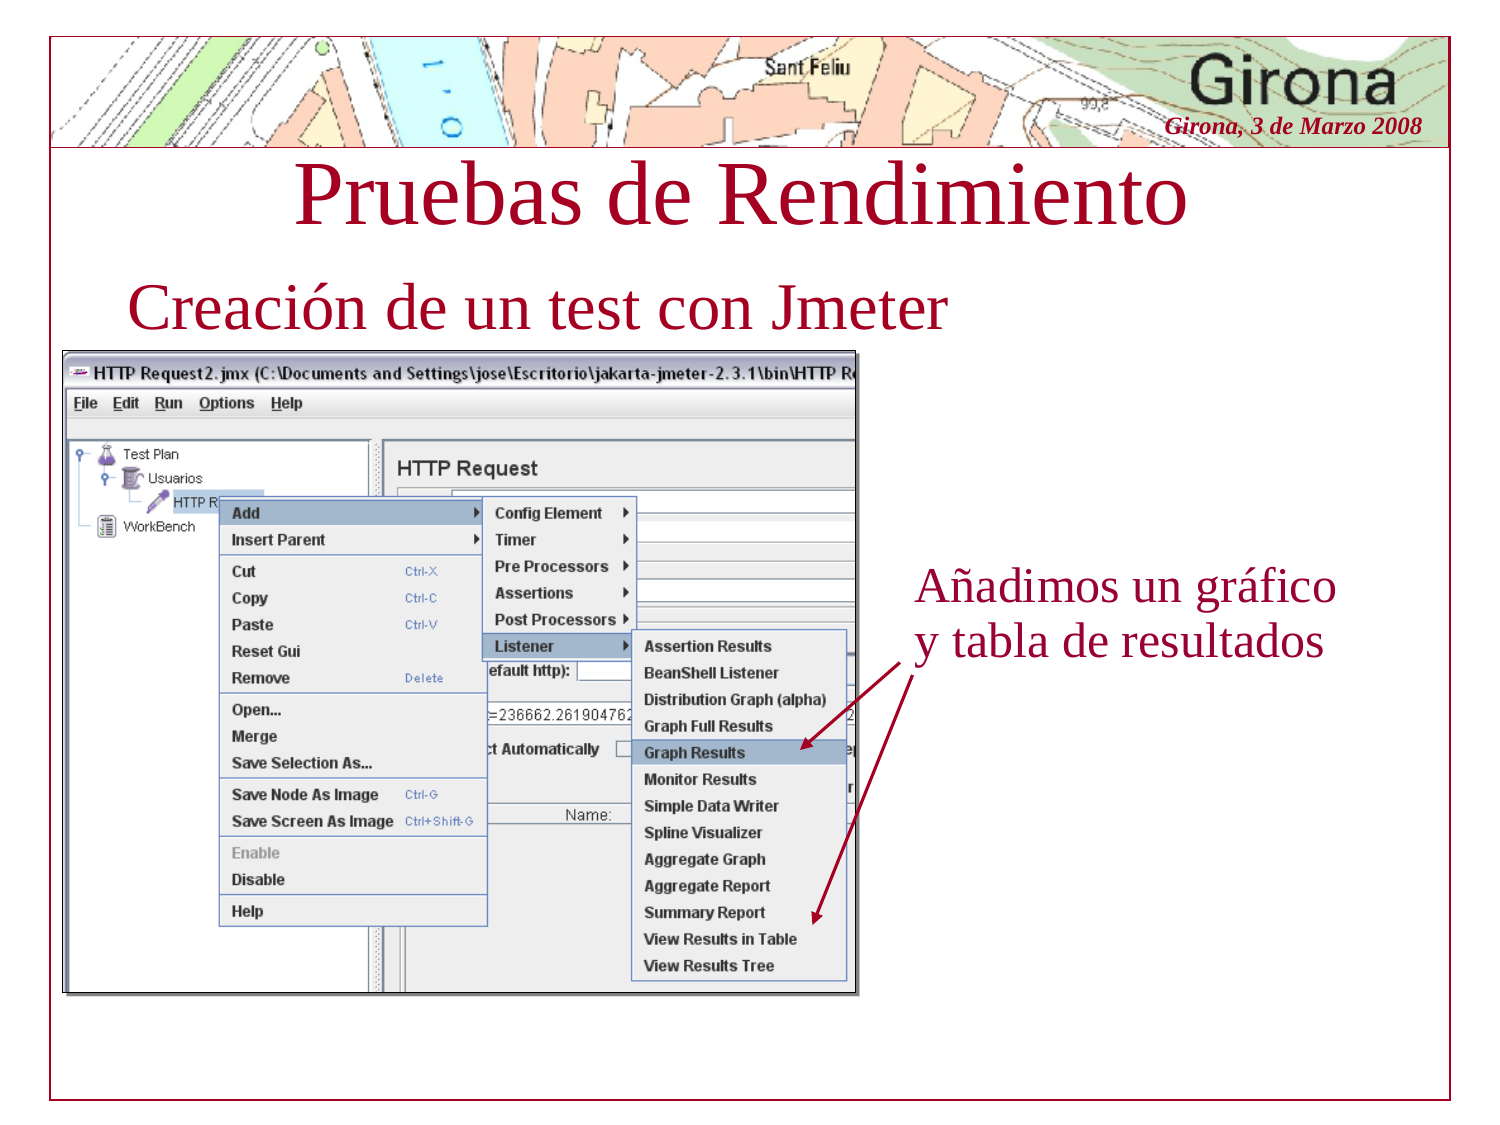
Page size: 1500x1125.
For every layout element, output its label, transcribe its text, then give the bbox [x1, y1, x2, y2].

picture [1310, 120, 1316, 131]
text_box Creación de un test con Jmeter [112, 262, 1388, 1000]
picture [51, 37, 1448, 147]
title Pruebas de Rendimiento [111, 131, 1374, 257]
picture [62, 349, 112, 993]
picture [1338, 124, 1348, 131]
text_box Añadimos un gráfico y tabla de resultados [899, 549, 1388, 676]
